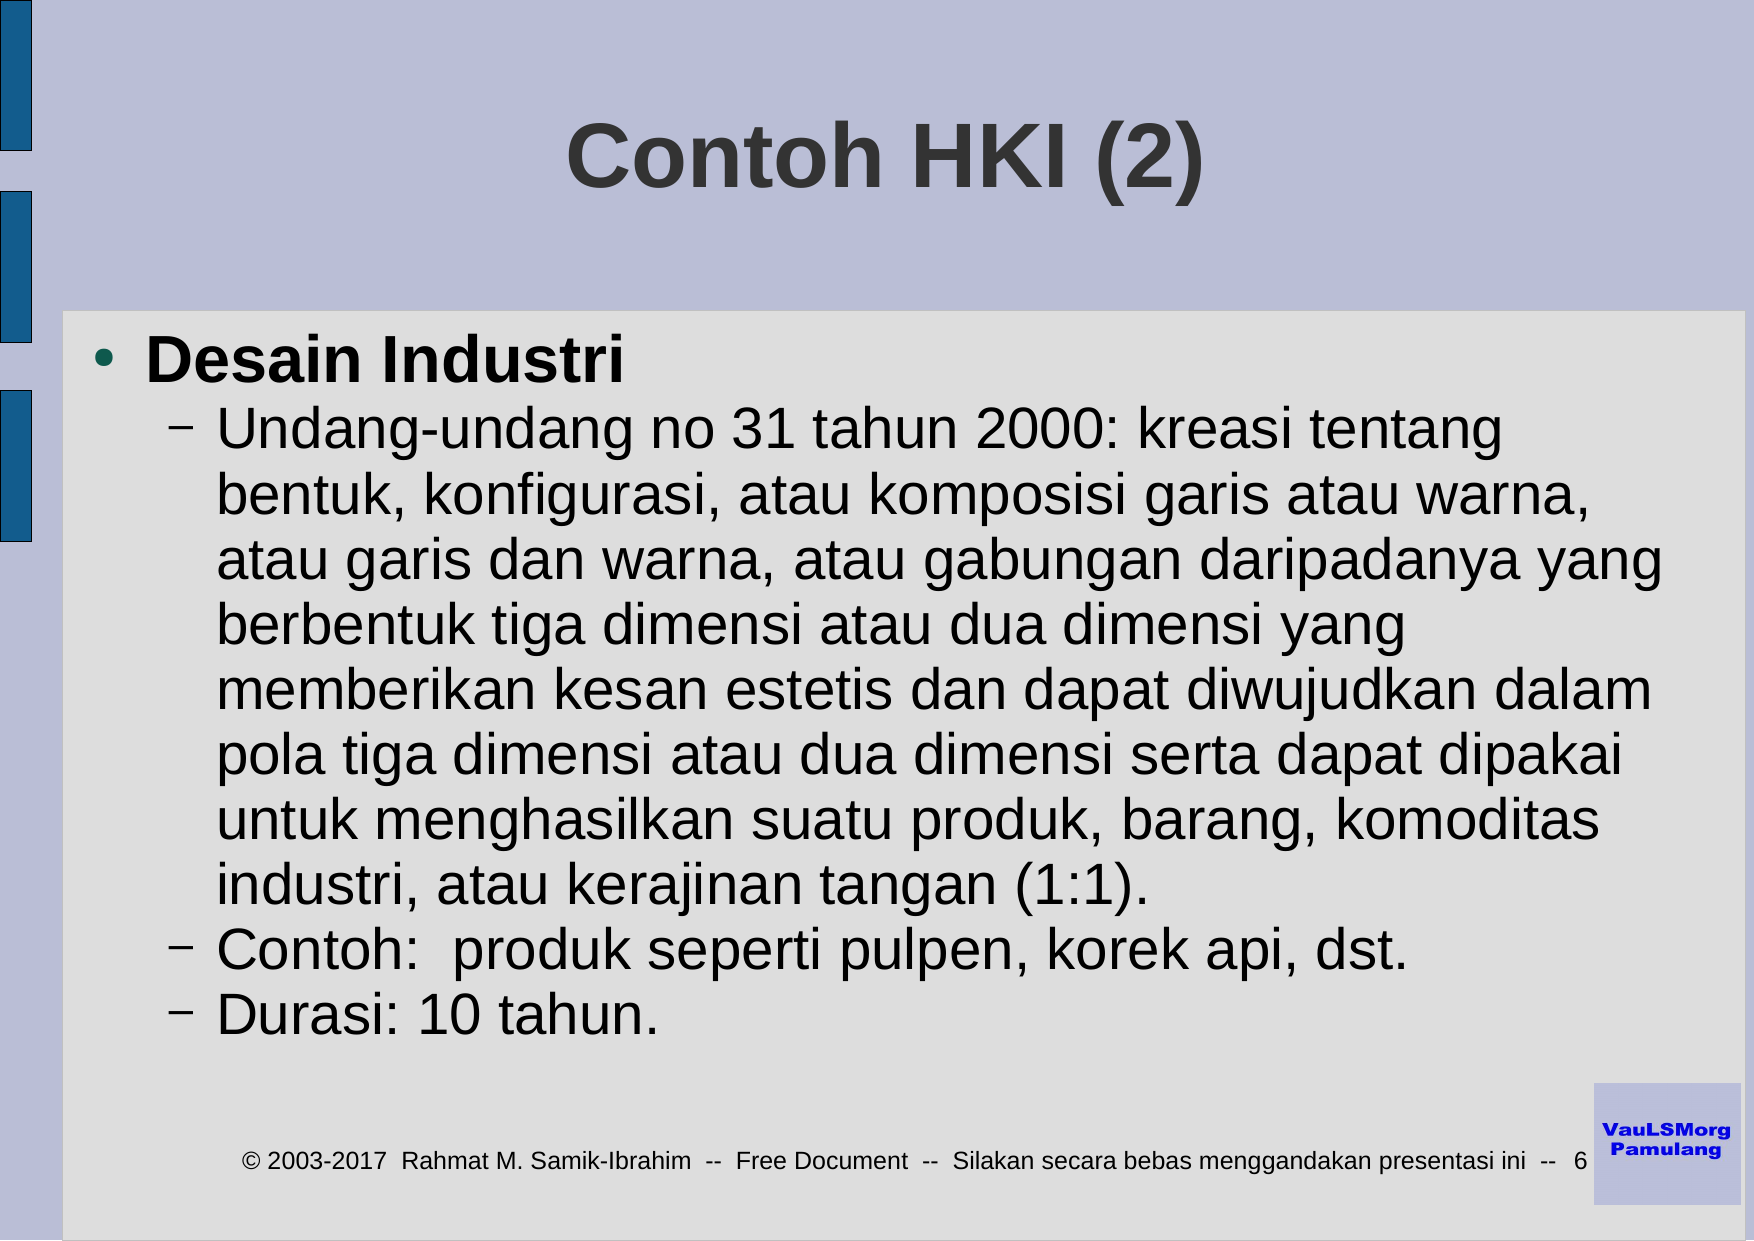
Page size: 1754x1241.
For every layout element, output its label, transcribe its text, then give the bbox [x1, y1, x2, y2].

list Desain Industri Undang-undang no 31 tahun 2000: kreasi tentang bentuk, konfigurasi, atau komposisi garis atau warna, atau garis dan warna, atau gabungan daripadanya yang berbentuk tiga dimensi atau dua dimensi yang memberikan kesan estetis dan dapat diwujudkan dalam pola tiga dimensi atau dua dimensi serta dapat dipakai untuk menghasilkan suatu produk, barang, komoditas industri, atau kerajinan tangan (1:1). Contoh: produk seperti pulpen, korek api, dst. Durasi: 10 tahun. [74, 321, 1706, 1105]
title Contoh HKI (2) [101, 102, 1671, 210]
picture [1594, 1083, 1741, 1205]
